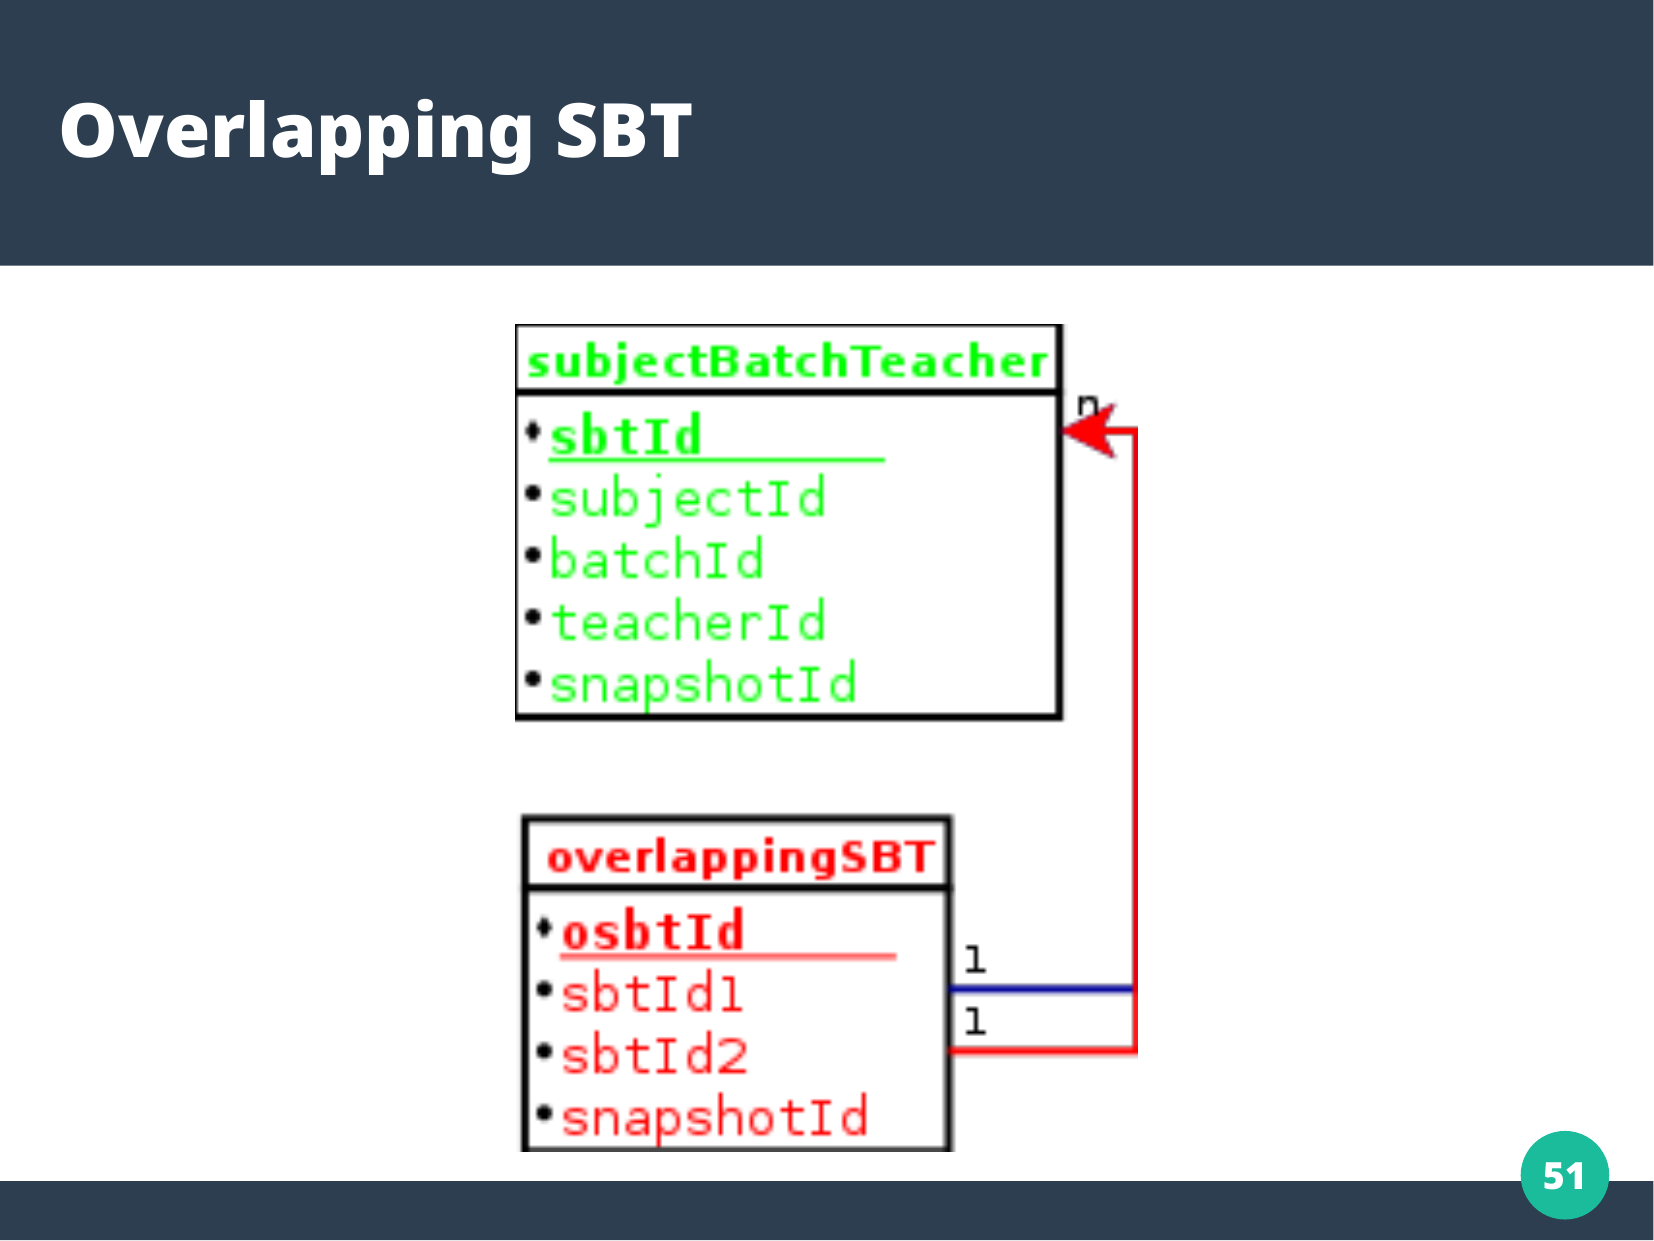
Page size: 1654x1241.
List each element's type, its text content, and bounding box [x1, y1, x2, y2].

title Overlapping SBT [59, 49, 1595, 207]
picture [515, 324, 1138, 1152]
